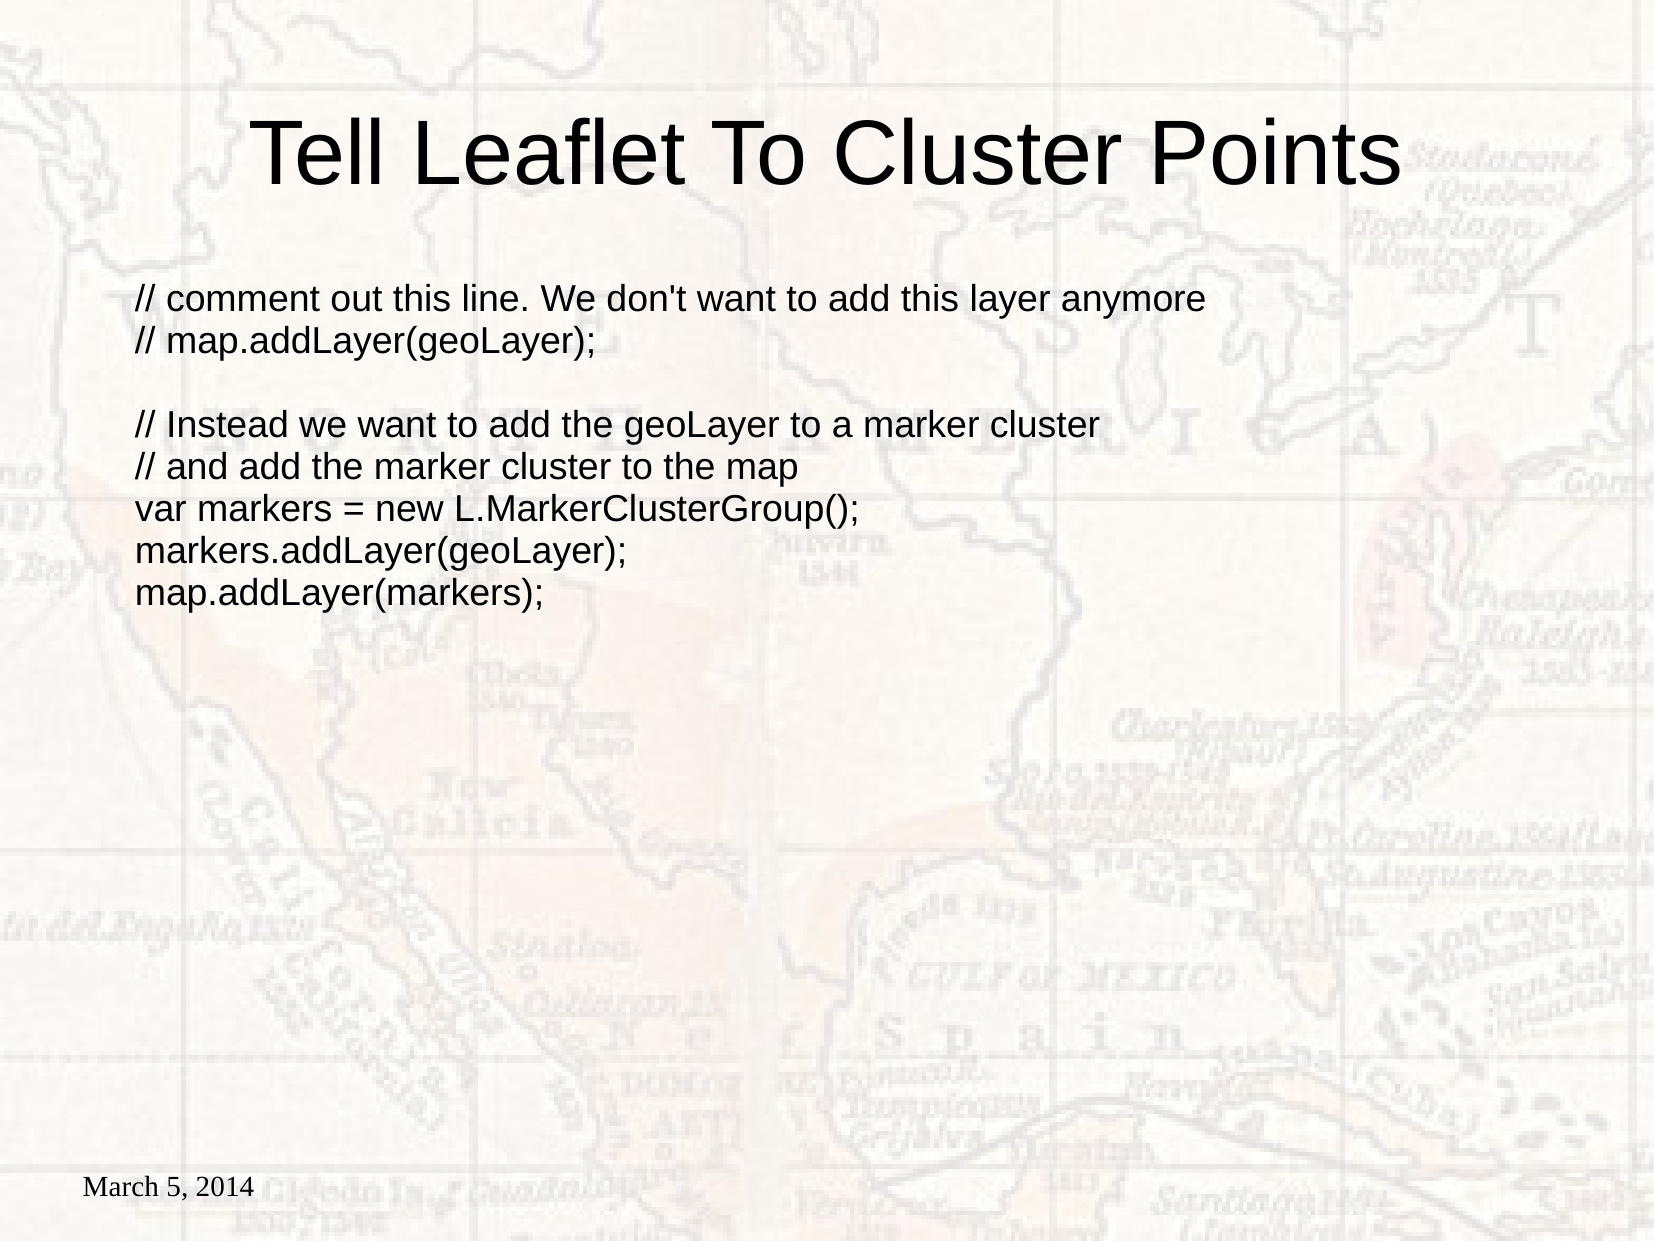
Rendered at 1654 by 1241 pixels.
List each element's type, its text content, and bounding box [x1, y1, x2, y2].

picture [0, 0, 1654, 1241]
title Tell Leaflet To Cluster Points [82, 49, 1571, 257]
text_box // comment out this line. We don't want to add this layer anymore // map.addLayer(geoLayer); // Instead we want to add the geoLayer to a marker cluster // and add the marker cluster to the map var markers = new L.MarkerClusterGroup(); markers.addLayer(geoLayer); map.addLayer(markers); [120, 270, 1576, 705]
